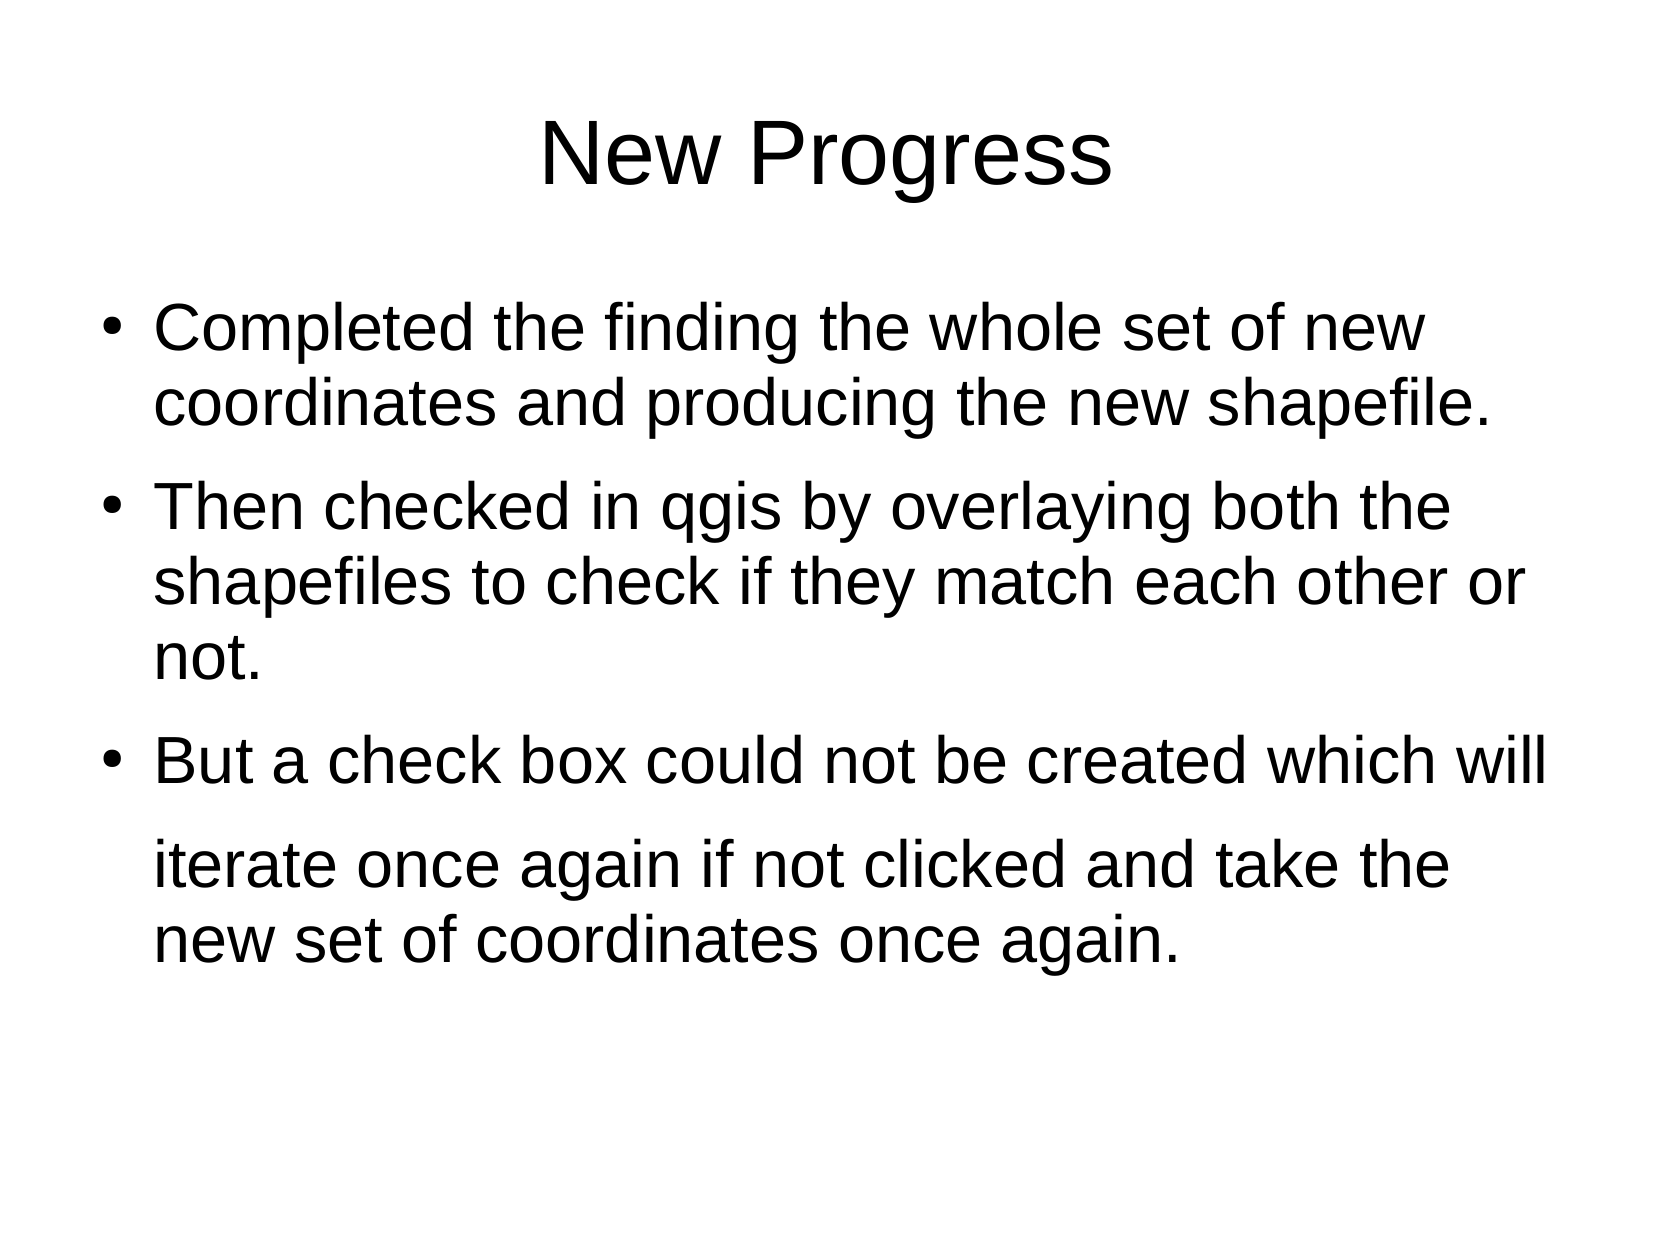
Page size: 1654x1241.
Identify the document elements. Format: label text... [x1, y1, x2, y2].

title New Progress [82, 49, 1571, 257]
list Completed the finding the whole set of new coordinates and producing the new shapefile. Then checked in qgis by overlaying both the shapefiles to check if they match each other or not. But a check box could not be created which will iterate once again if not clicked and take the new set of coordinates once again. [82, 290, 1571, 1010]
